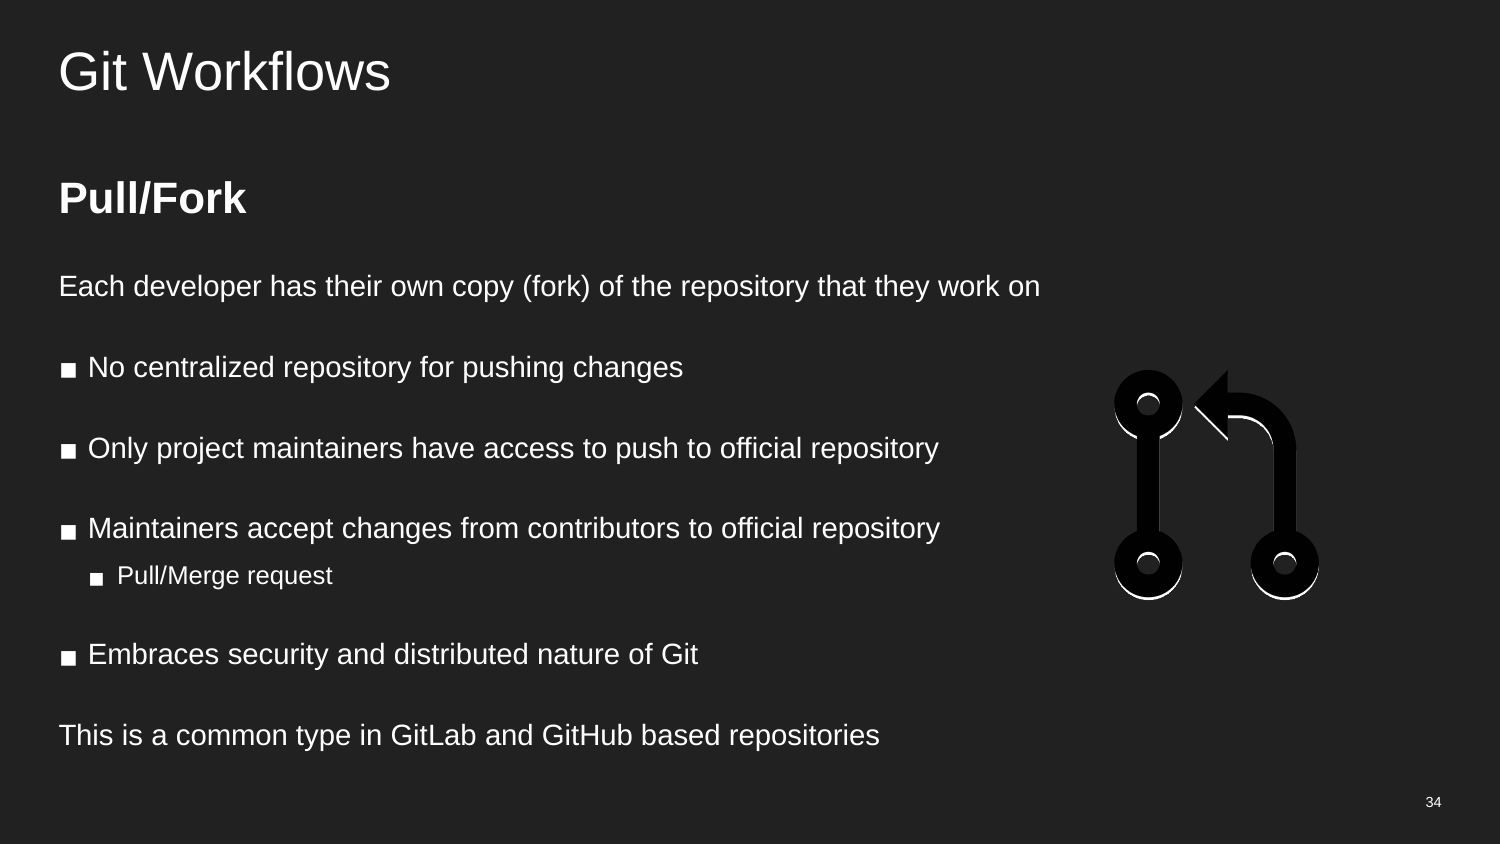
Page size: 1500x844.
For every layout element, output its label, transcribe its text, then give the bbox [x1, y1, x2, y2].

title Git Workflows [58, 36, 1442, 130]
slide_number 1 [1392, 793, 1442, 815]
picture [1080, 347, 1353, 620]
list Pull/Fork Each developer has their own copy (fork) of the repository that they work on No centralized repository for pushing changes Only project maintainers have access to push to official repository Maintainers accept changes from contributors to official repository Pull/Merge request Embraces security and distributed nature of Git This is a common type in GitLab and GitHub based repositories [58, 161, 1442, 754]
